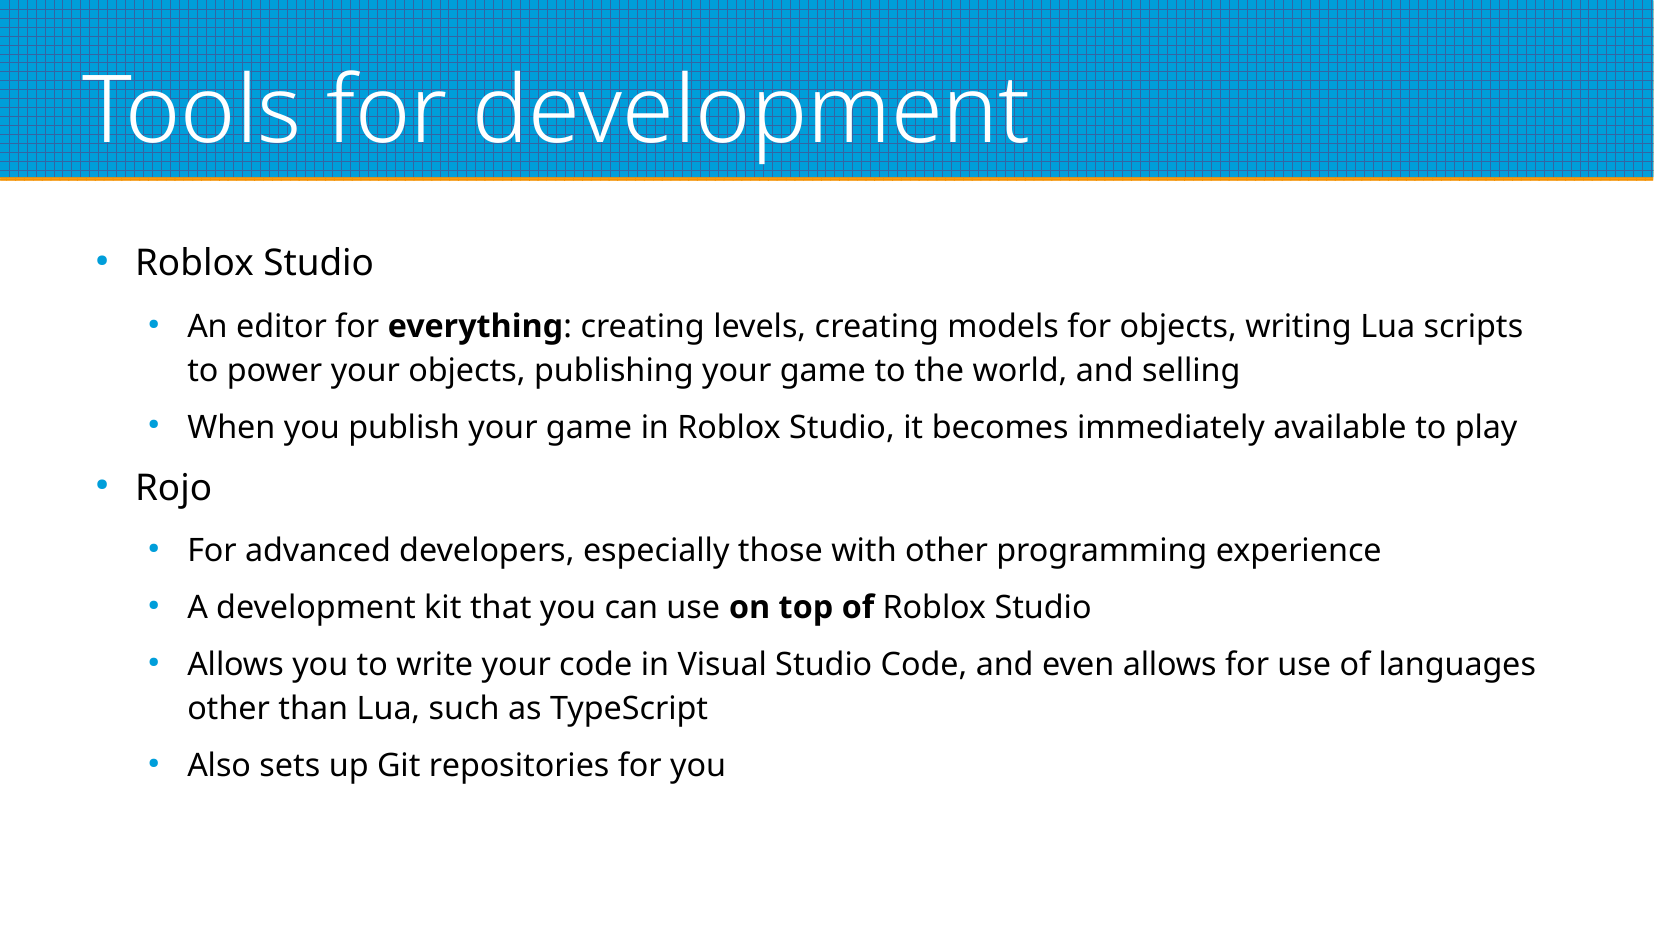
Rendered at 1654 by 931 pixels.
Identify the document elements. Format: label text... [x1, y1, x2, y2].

title Tools for development [82, 14, 1571, 171]
list Roblox Studio An editor for everything: creating levels, creating models for objects, writing Lua scripts to power your objects, publishing your game to the world, and selling When you publish your game in Roblox Studio, it becomes immediately available to play Rojo For advanced developers, especially those with other programming experience A development kit that you can use on top of Roblox Studio Allows you to write your code in Visual Studio Code, and even allows for use of languages other than Lua, such as TypeScript Also sets up Git repositories for you [82, 236, 1538, 811]
